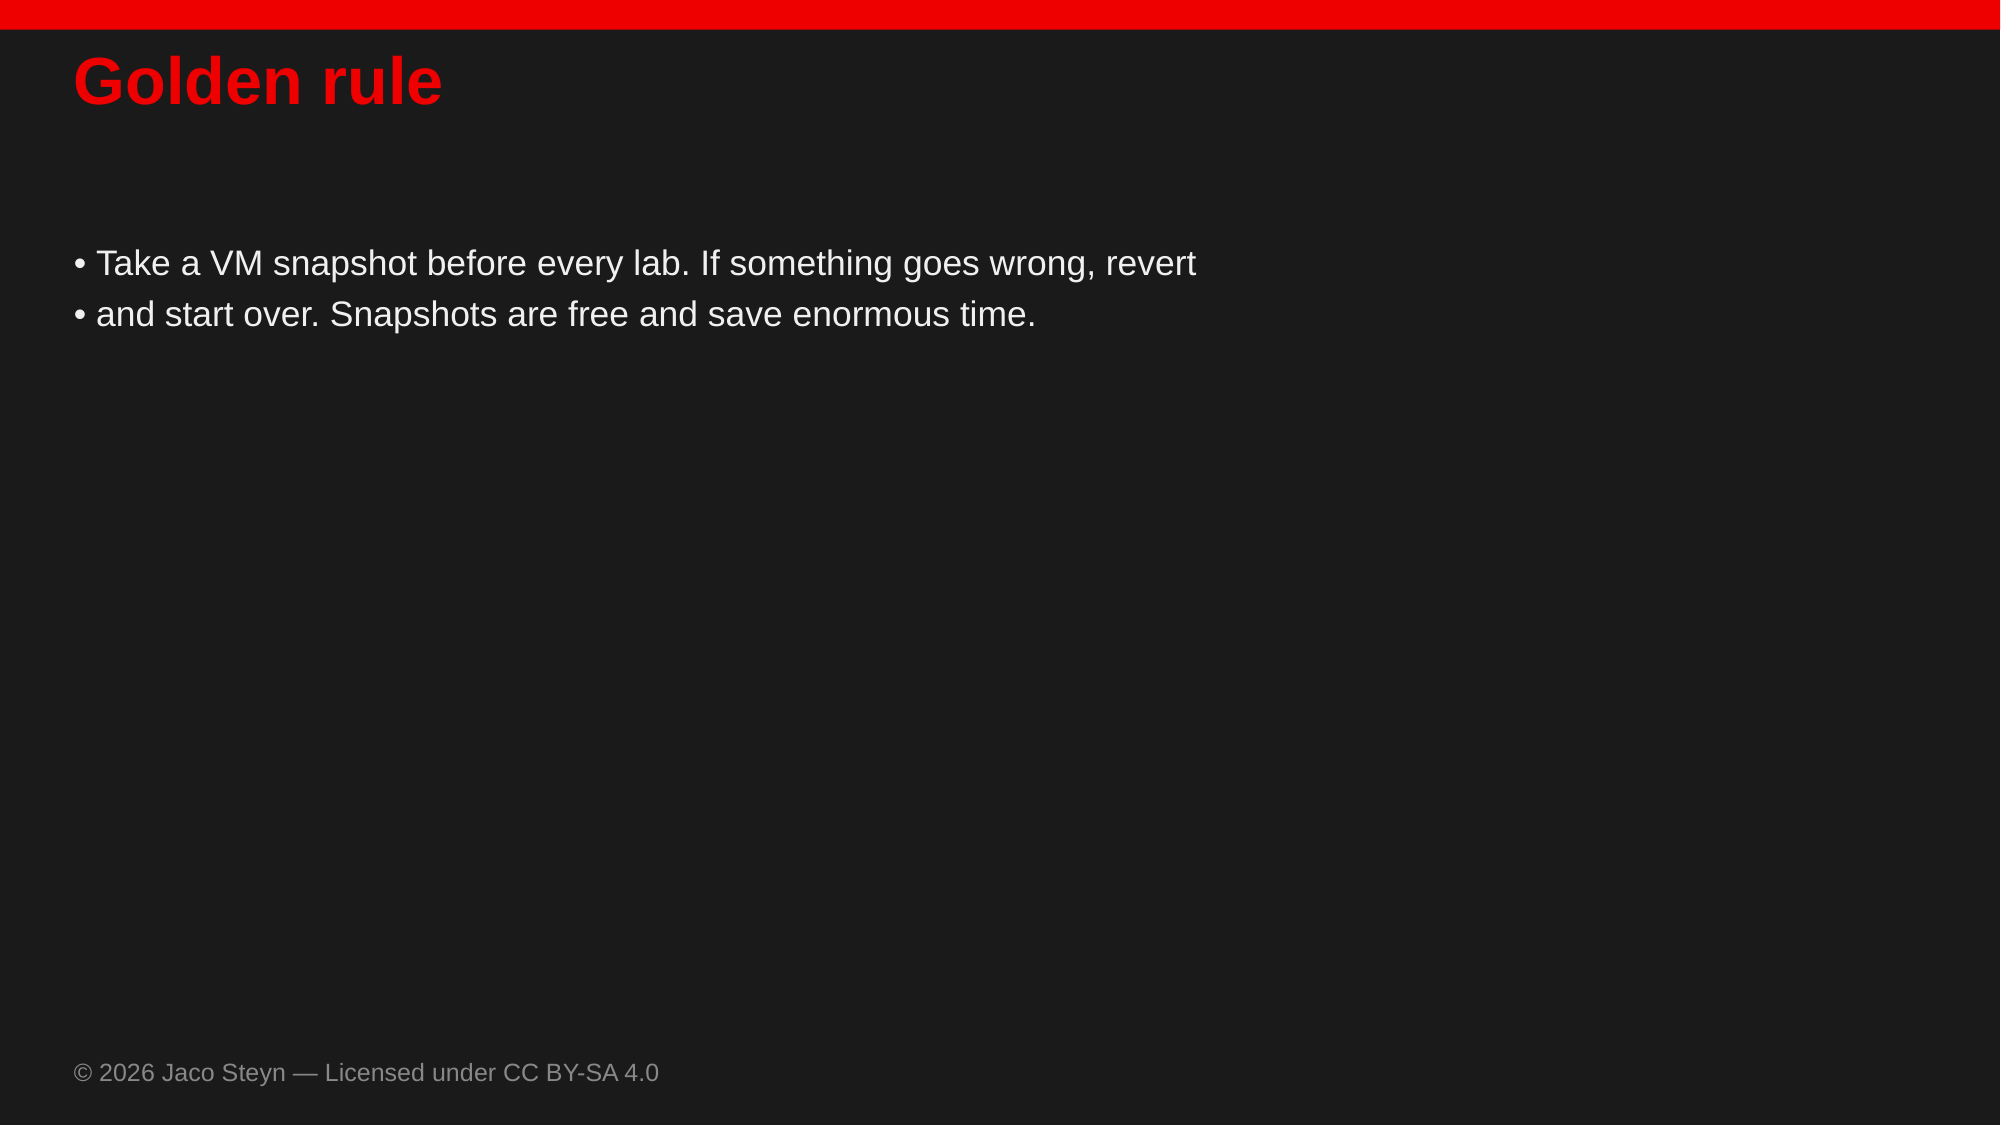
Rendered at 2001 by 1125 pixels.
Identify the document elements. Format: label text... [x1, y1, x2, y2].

text_box • Take a VM snapshot before every lab. If something goes wrong, revert • and start over. Snapshots are free and save enormous time. [59, 236, 1942, 1037]
text_box [0, 0, 2001, 30]
text_box Golden rule [59, 36, 1942, 208]
text_box © 2026 Jaco Steyn — Licensed under CC BY-SA 4.0 [59, 1051, 1942, 1093]
